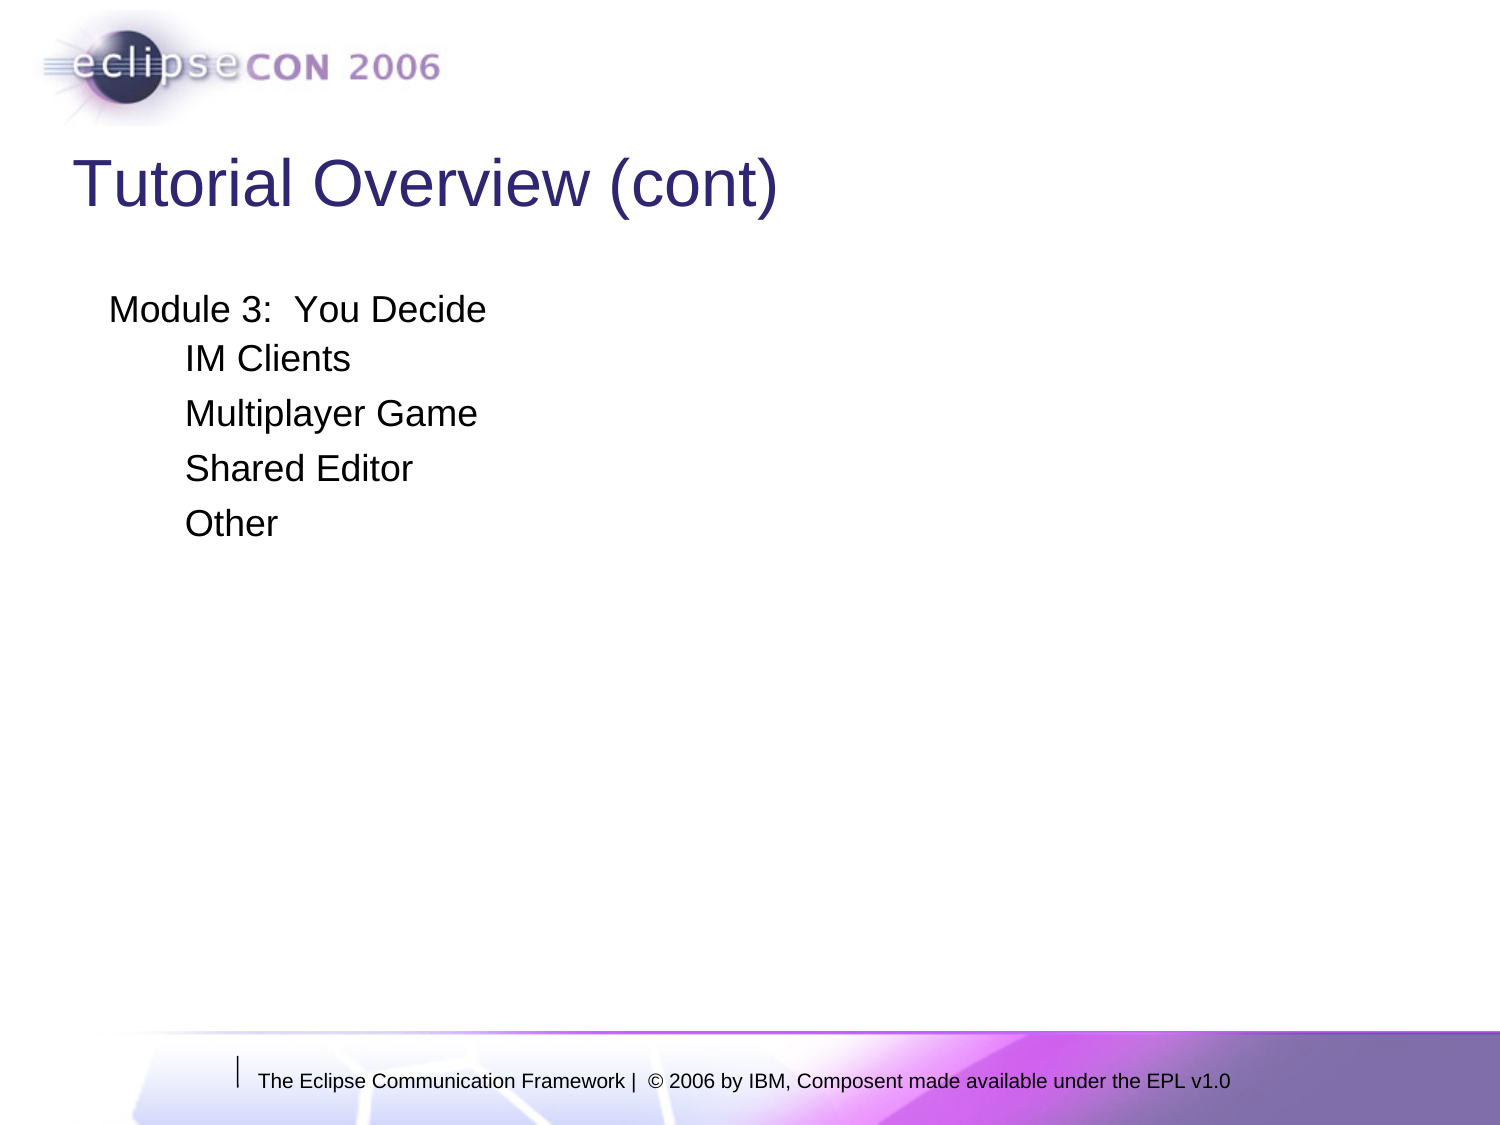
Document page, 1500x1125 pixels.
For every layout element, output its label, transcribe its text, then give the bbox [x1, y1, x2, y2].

picture [31, 10, 1040, 126]
list Module 3: You Decide IM Clients Multiplayer Game Shared Editor Other [108, 291, 1378, 918]
title Tutorial Overview (cont) [72, 150, 1426, 226]
picture [0, 1031, 1500, 1125]
